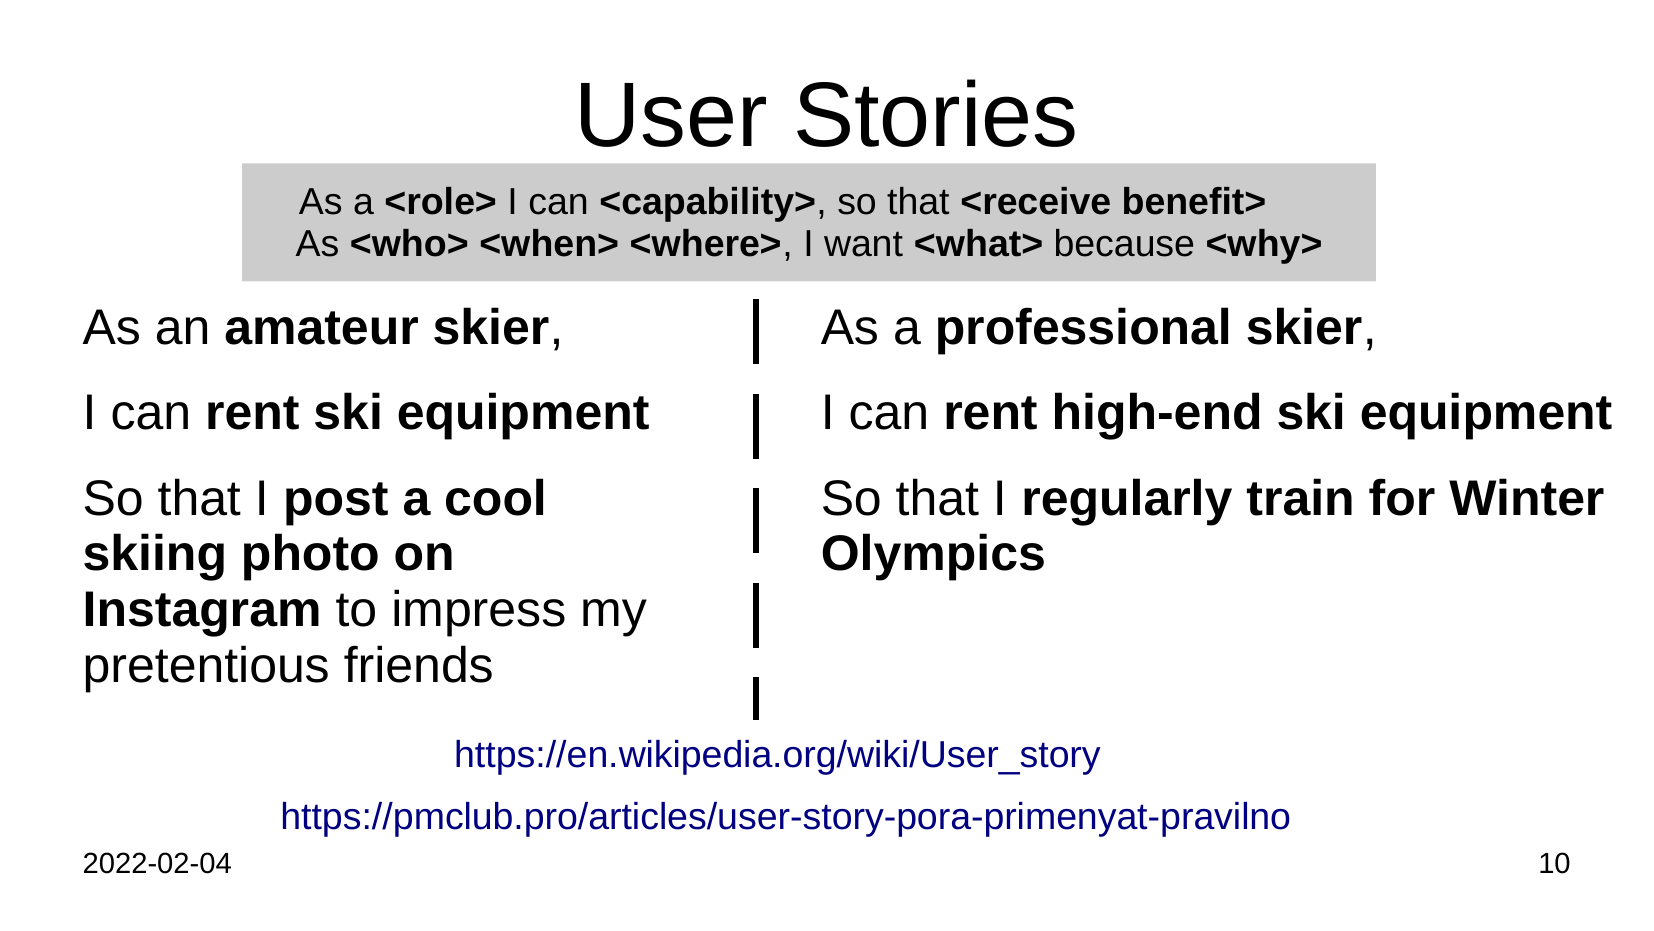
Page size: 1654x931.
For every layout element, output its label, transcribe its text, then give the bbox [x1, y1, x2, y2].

list As an amateur skier, I can rent ski equipment So that I post a cool skiing photo on Instagram to impress my pretentious friends [11, 299, 697, 721]
text_box https://pmclub.pro/articles/user-story-pora-primenyat-pravilno [265, 787, 1317, 845]
text_box As a <role> I can <capability>, so that <receive benefit> As <who> <when> <where>, I want <what> because <why> [242, 163, 1376, 282]
list As a professional skier, I can rent high-end ski equipment So that I regularly train for Winter Olympics [750, 299, 1630, 709]
title User Stories [82, 37, 1571, 193]
text_box https://en.wikipedia.org/wiki/User_story [439, 726, 1117, 784]
